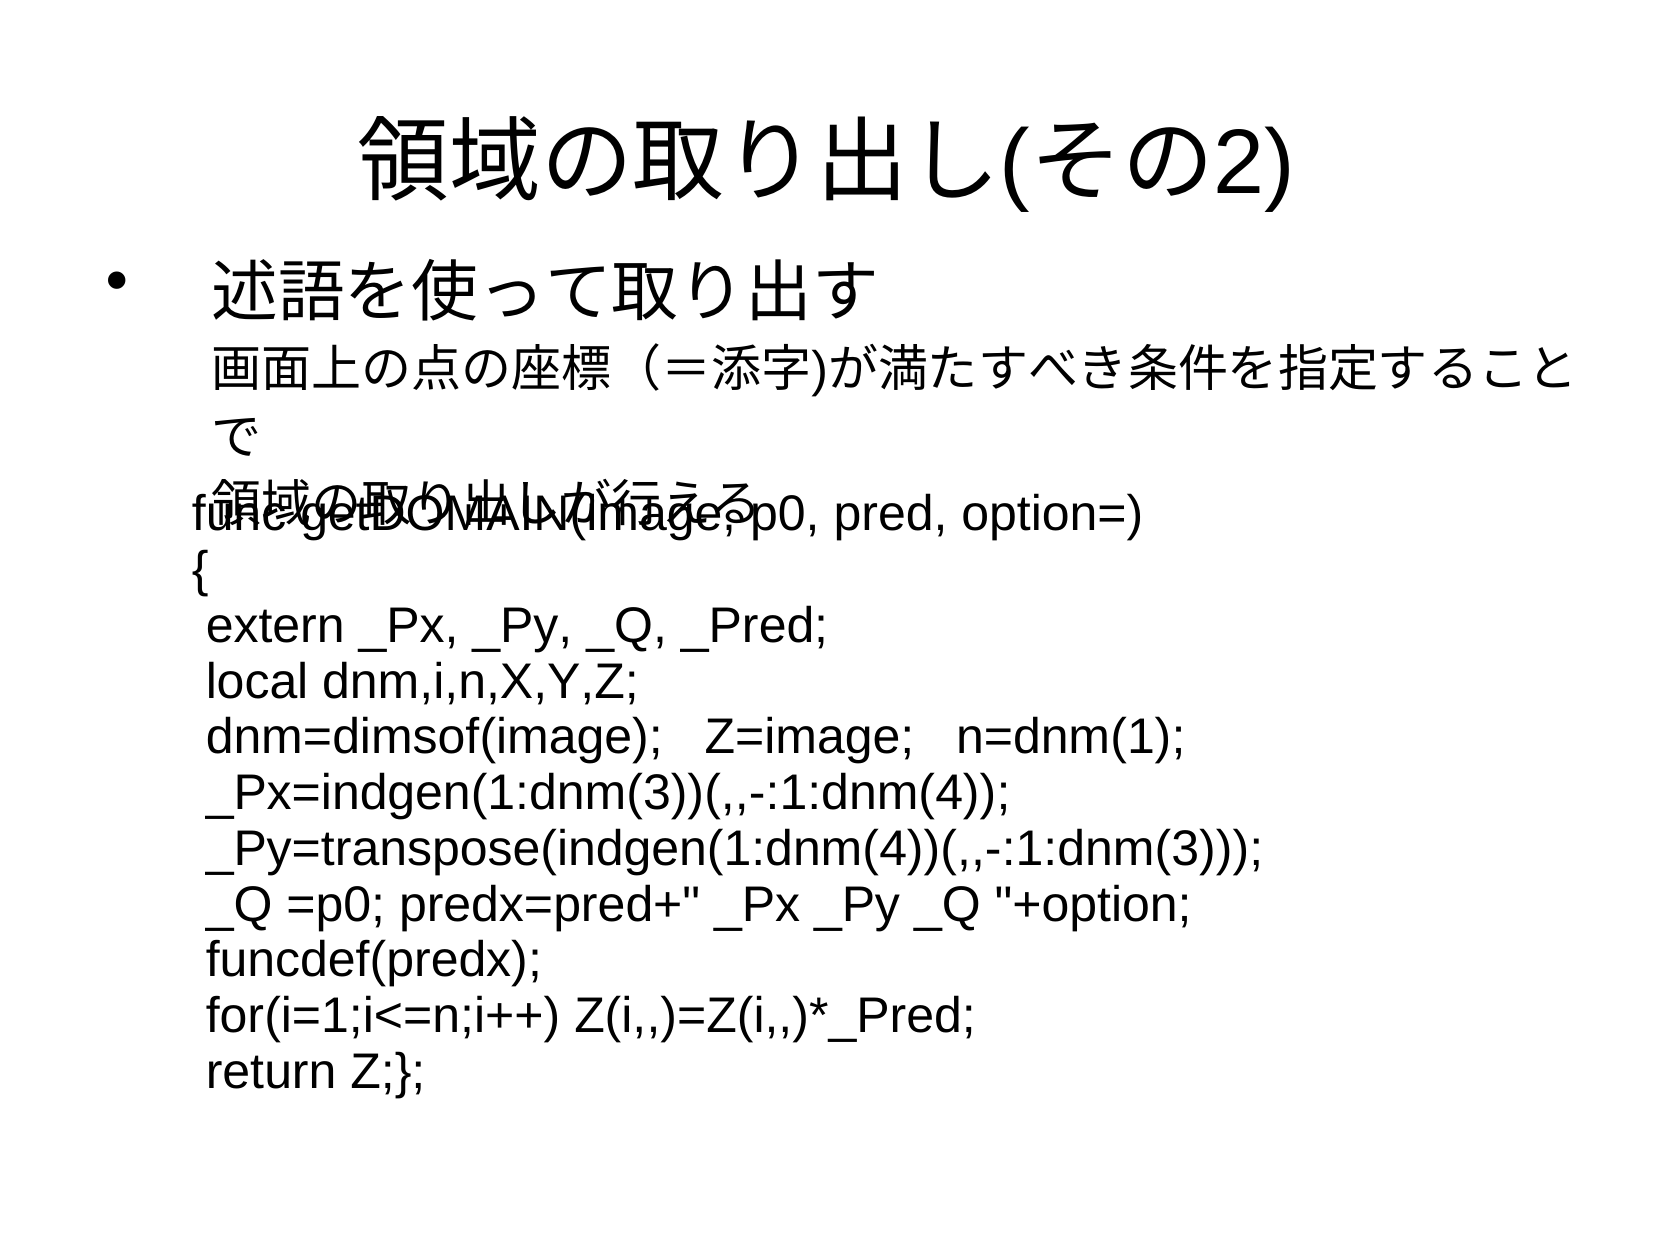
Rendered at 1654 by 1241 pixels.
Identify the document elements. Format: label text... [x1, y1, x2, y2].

text_box func getDOMAIN(image, p0, pred, option=)‏ { extern _Px, _Py, _Q, _Pred; local dnm,i,n,X,Y,Z; dnm=dimsof(image); Z=image; n=dnm(1); _Px=indgen(1:dnm(3))(,,-:1:dnm(4)); _Py=transpose(indgen(1:dnm(4))(,,-:1:dnm(3))); _Q =p0; predx=pred+" _Px _Py _Q "+option; funcdef(predx); for(i=1;i<=n;i++) Z(i,,)=Z(i,,)*_Pred; return Z;}; [177, 475, 1565, 1124]
title 領域の取り出し(その2)‏ [82, 56, 1571, 238]
list 述語を使って取り出す 画面上の点の座標（＝添字)が満たすべき条件を指定することで 領域の取り出しが行える [70, 238, 1618, 1164]
